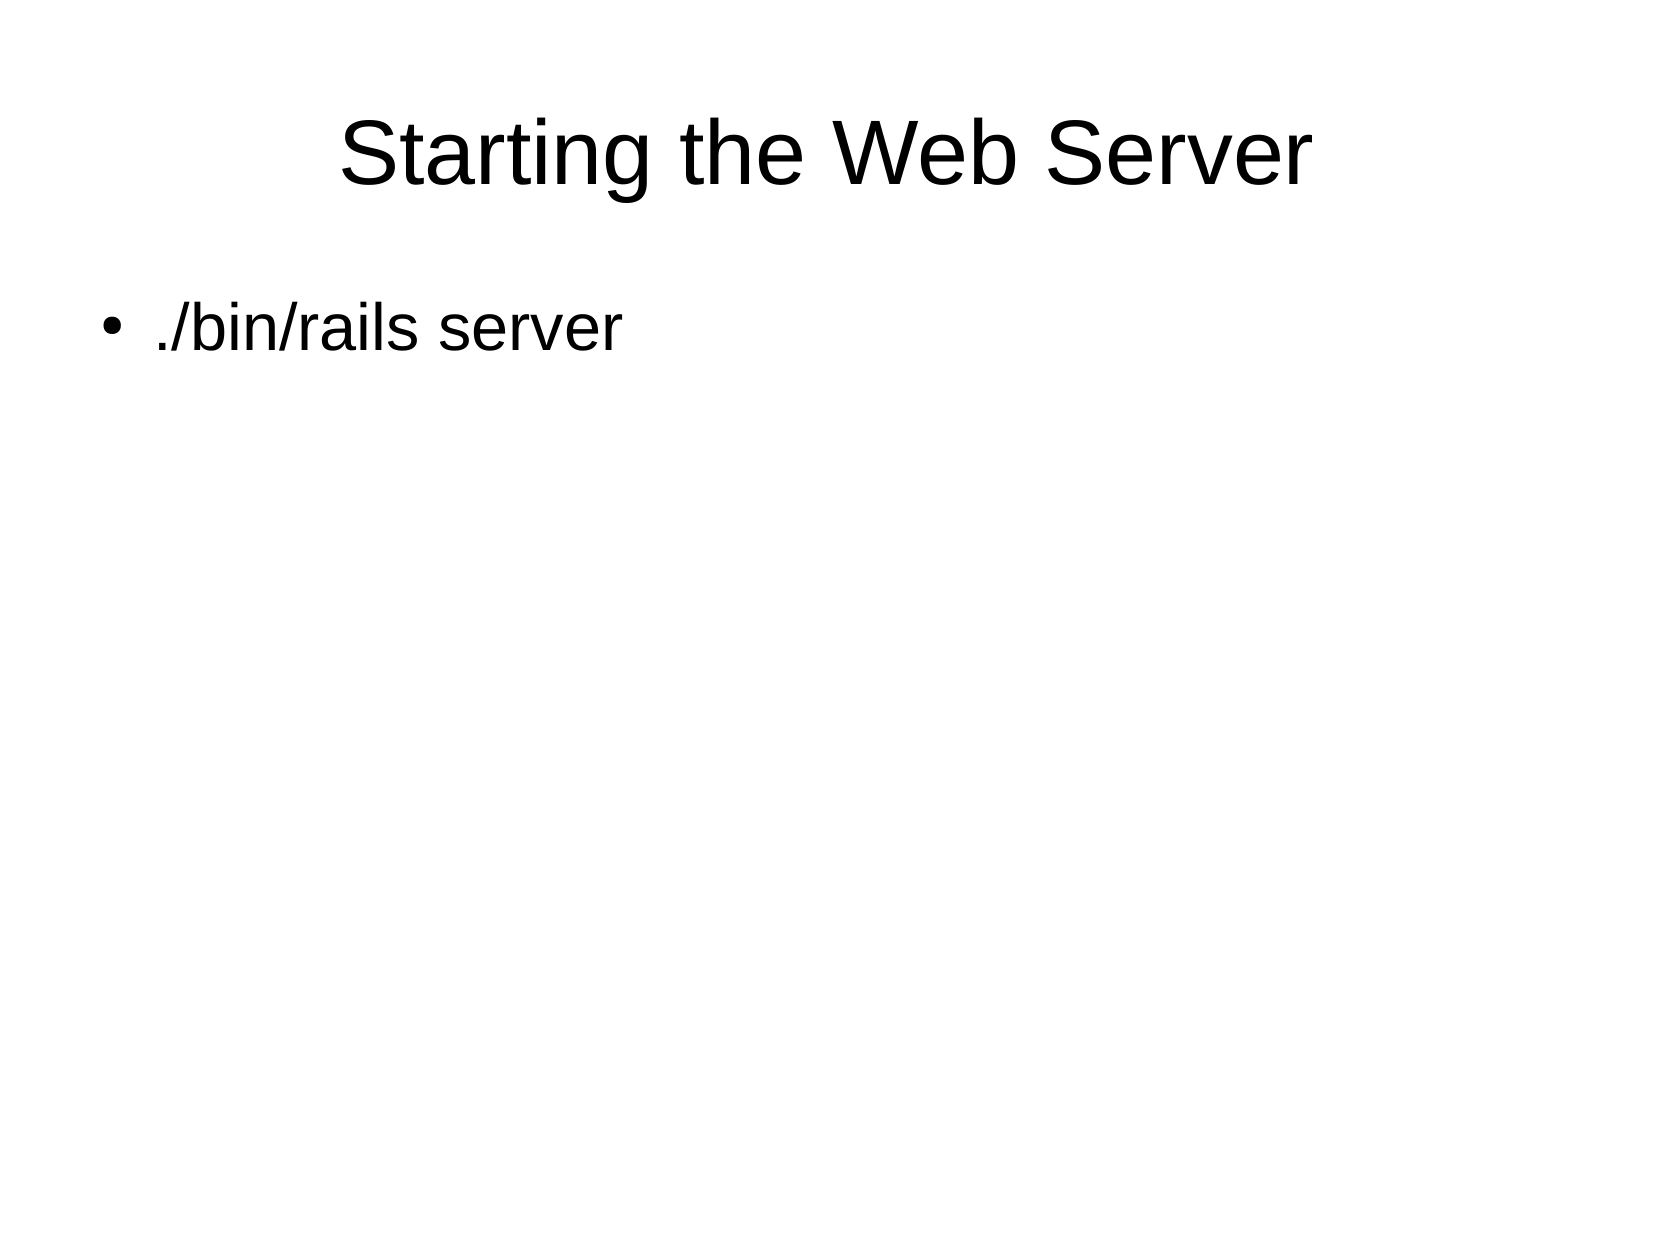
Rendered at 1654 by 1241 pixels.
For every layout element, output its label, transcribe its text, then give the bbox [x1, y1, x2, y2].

list ./bin/rails server [82, 290, 1571, 1010]
title Starting the Web Server [82, 49, 1571, 257]
